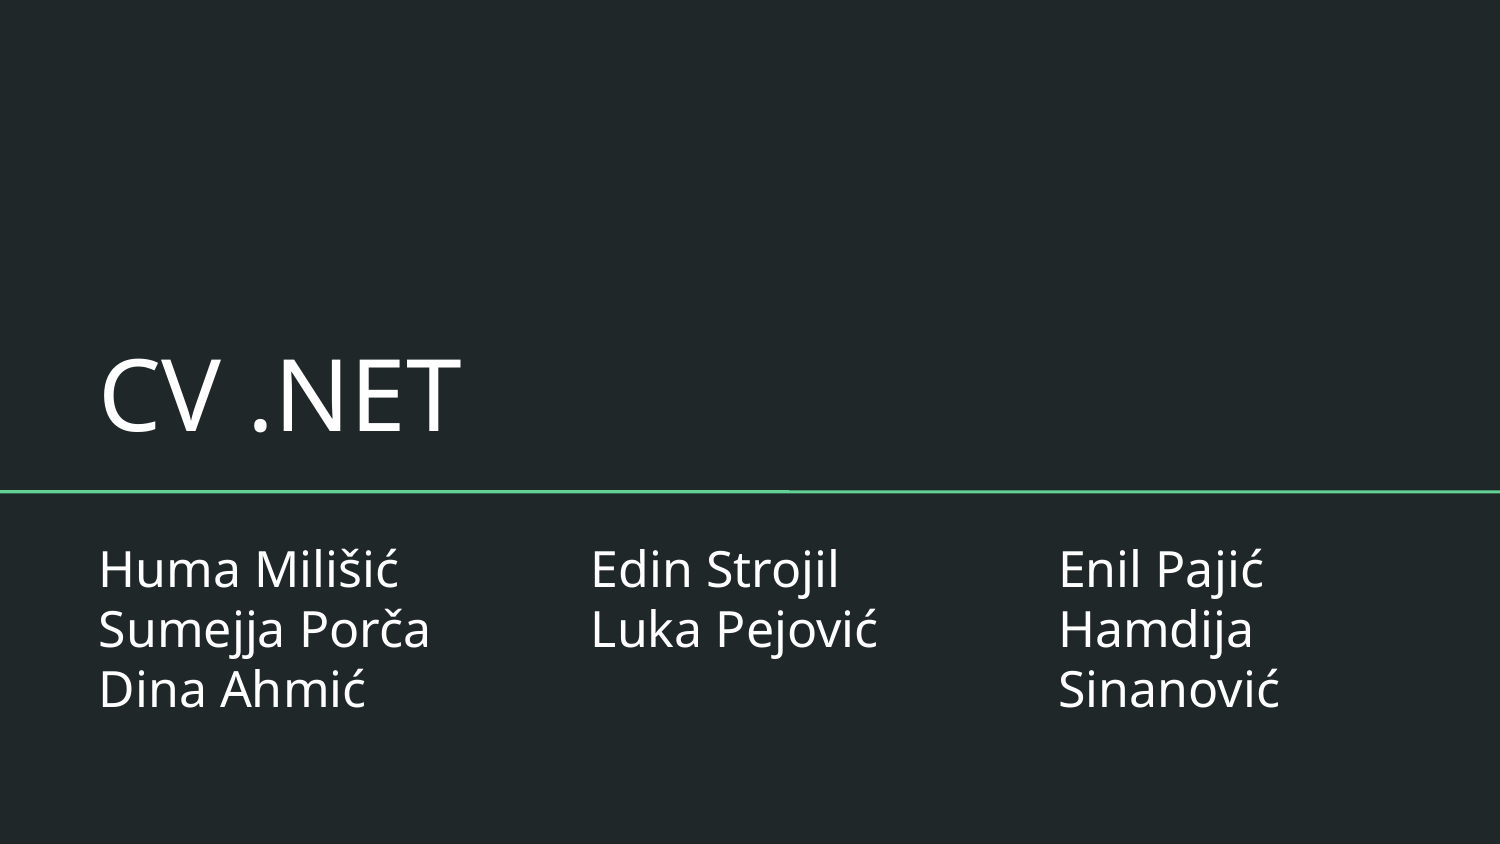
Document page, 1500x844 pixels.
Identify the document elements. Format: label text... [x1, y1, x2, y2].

title CV .NET [83, 206, 1417, 467]
subtitle Edin Strojil Luka Pejović [575, 522, 1043, 769]
subtitle Enil Pajić Hamdija Sinanović [1043, 522, 1500, 769]
subtitle Huma Milišić Sumejja Porča Dina Ahmić [83, 522, 575, 769]
